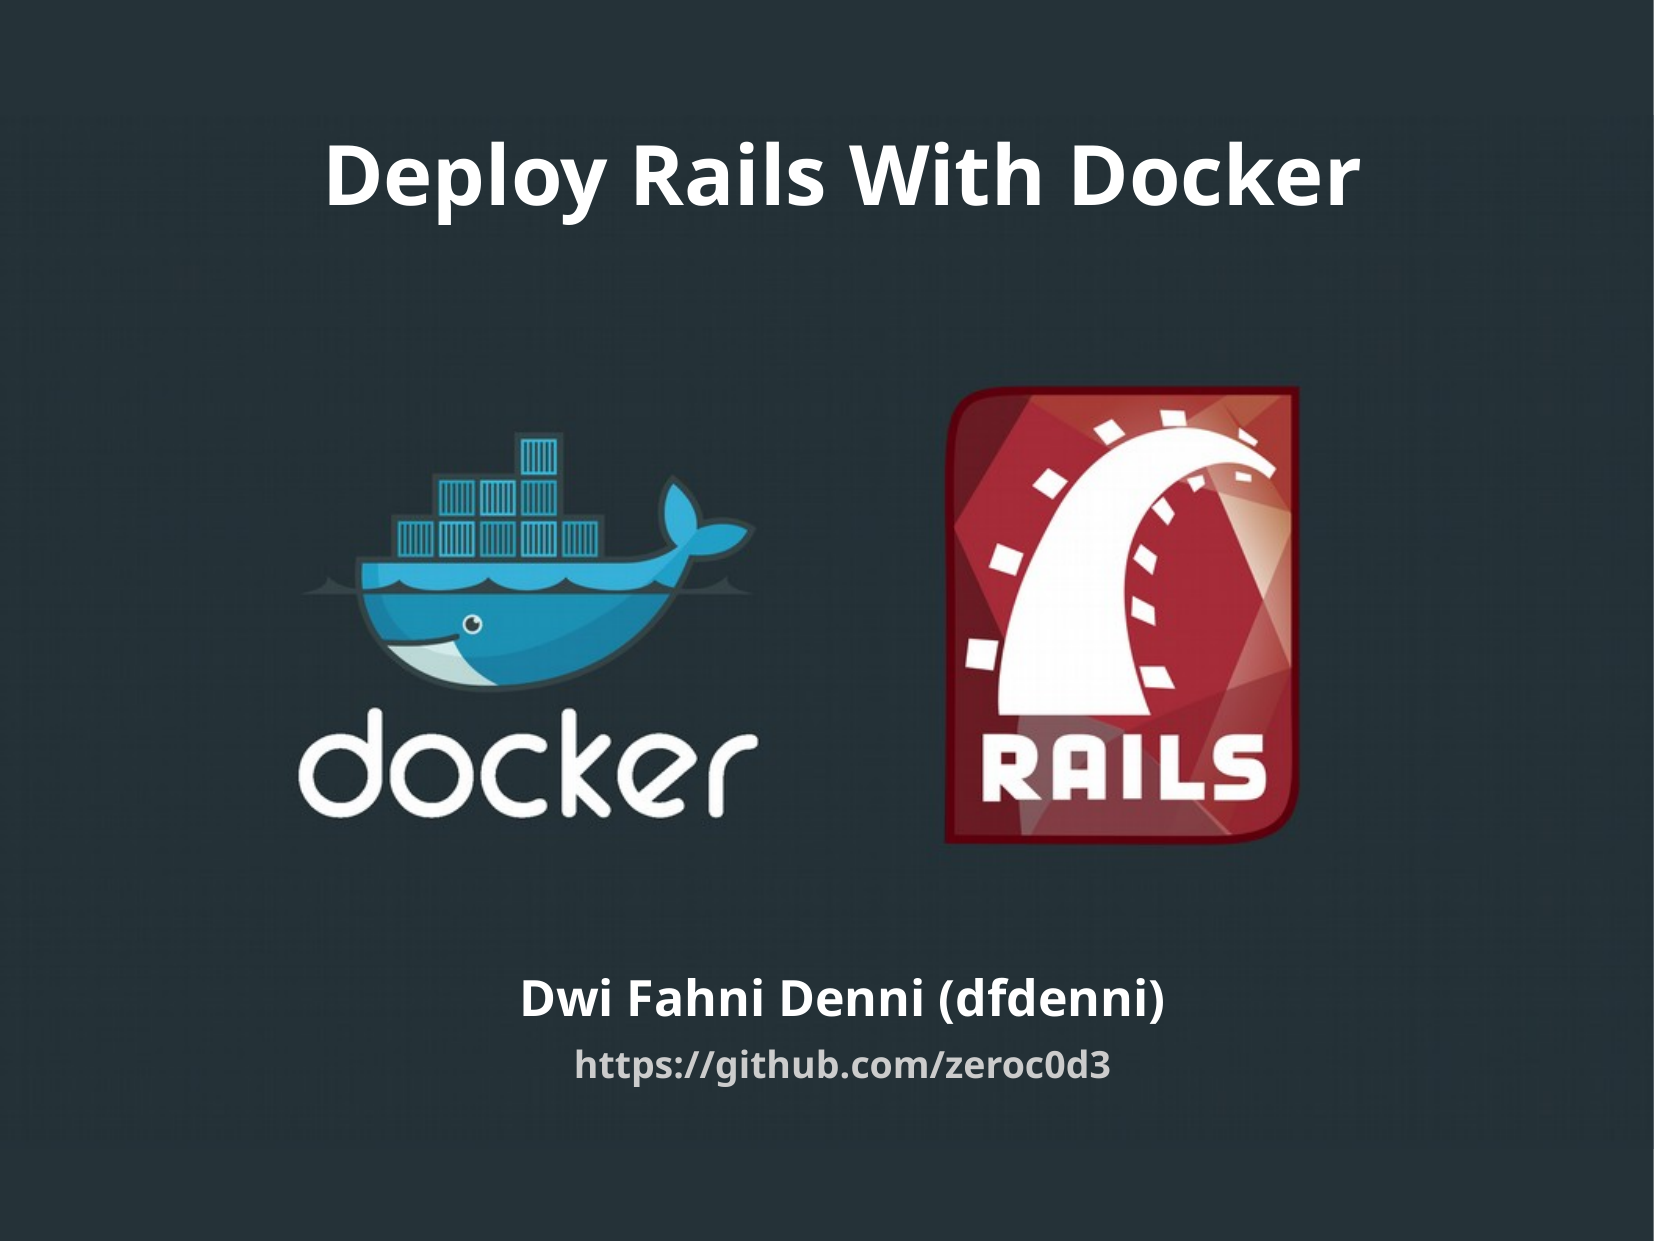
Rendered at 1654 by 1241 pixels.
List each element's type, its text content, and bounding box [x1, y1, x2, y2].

picture [0, 0, 1654, 1241]
title Deploy Rails With Docker [297, 61, 1388, 269]
title Dwi Fahni Denni (dfdenni) https://github.com/zeroc0d3 [297, 917, 1388, 1125]
